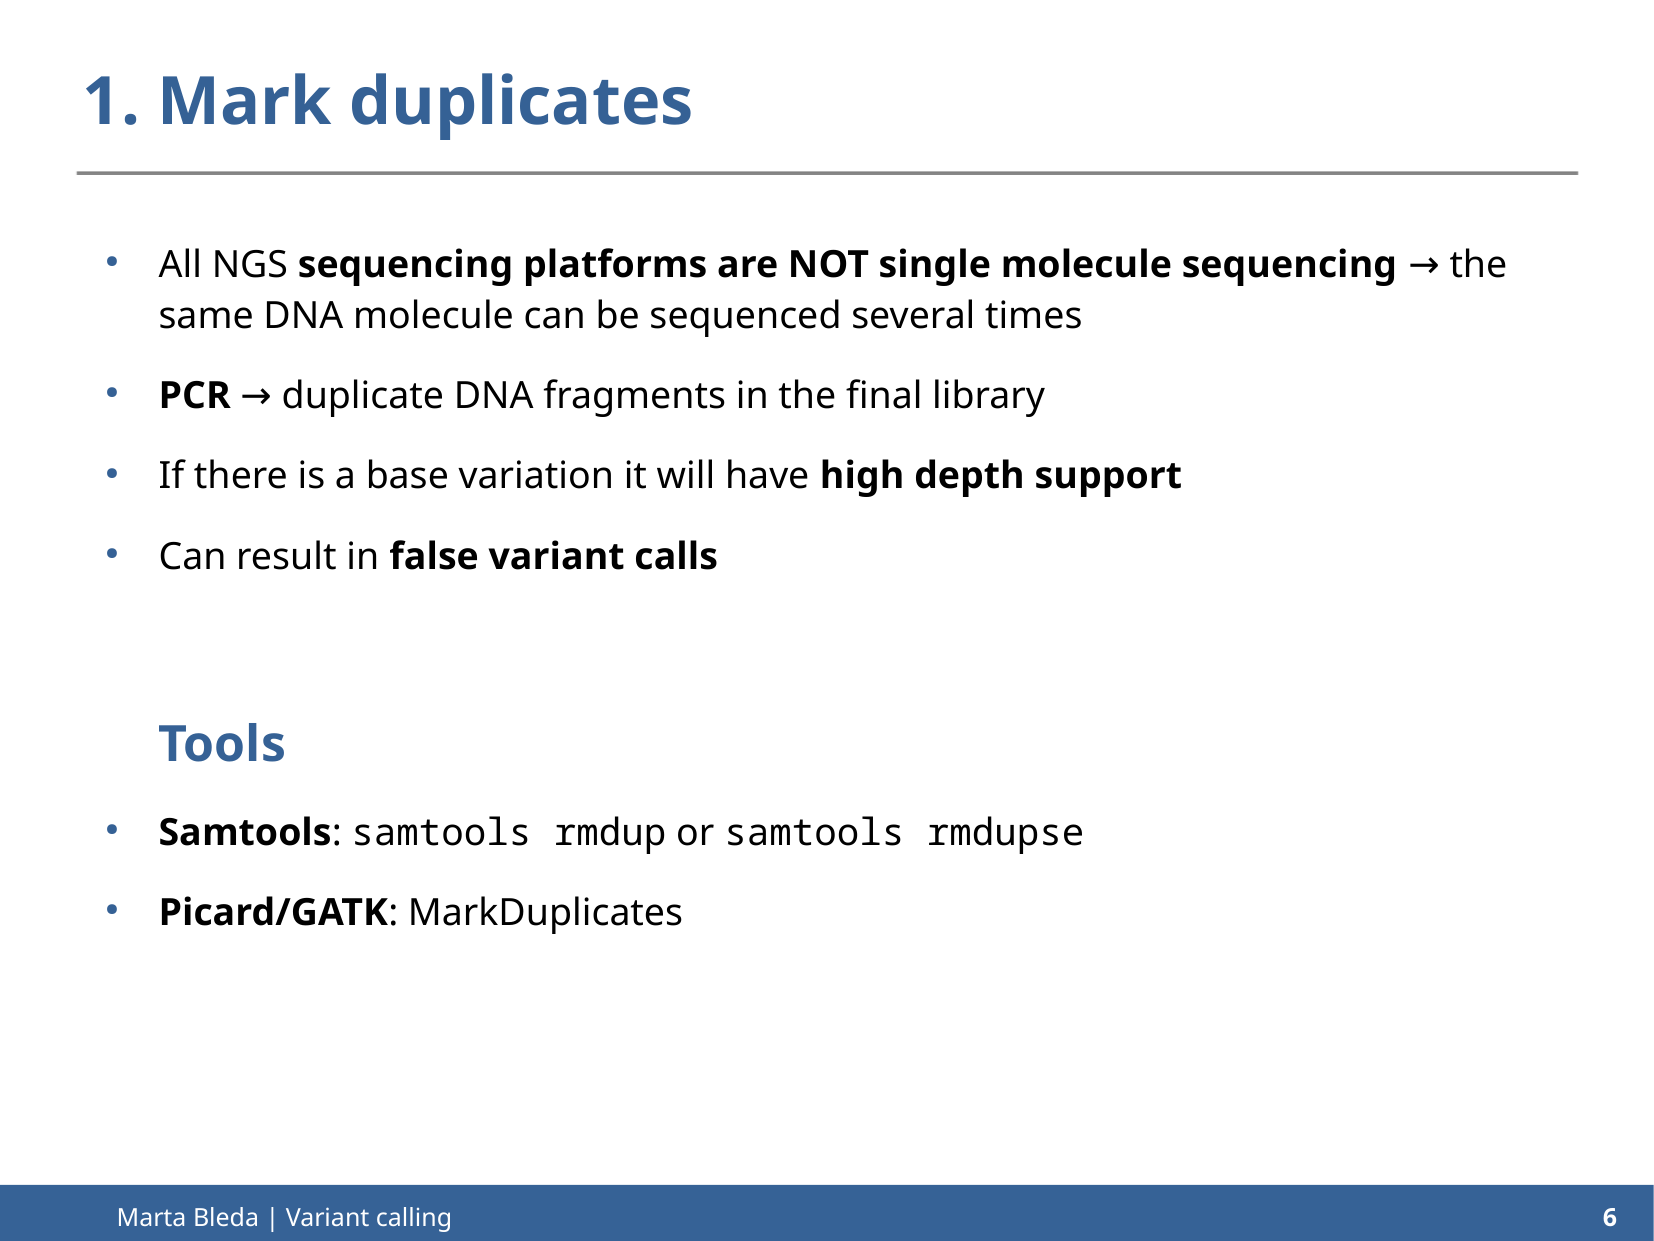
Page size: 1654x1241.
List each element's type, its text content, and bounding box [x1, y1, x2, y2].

title 1. Mark duplicates [82, 49, 1571, 148]
picture [74, 170, 1580, 175]
list All NGS sequencing platforms are NOT single molecule sequencing → the same DNA molecule can be sequenced several times PCR → duplicate DNA fragments in the final library If there is a base variation it will have high depth support Can result in false variant calls Tools Samtools: samtools rmdup or samtools rmdupse Picard/GATK: MarkDuplicates [87, 237, 1563, 957]
